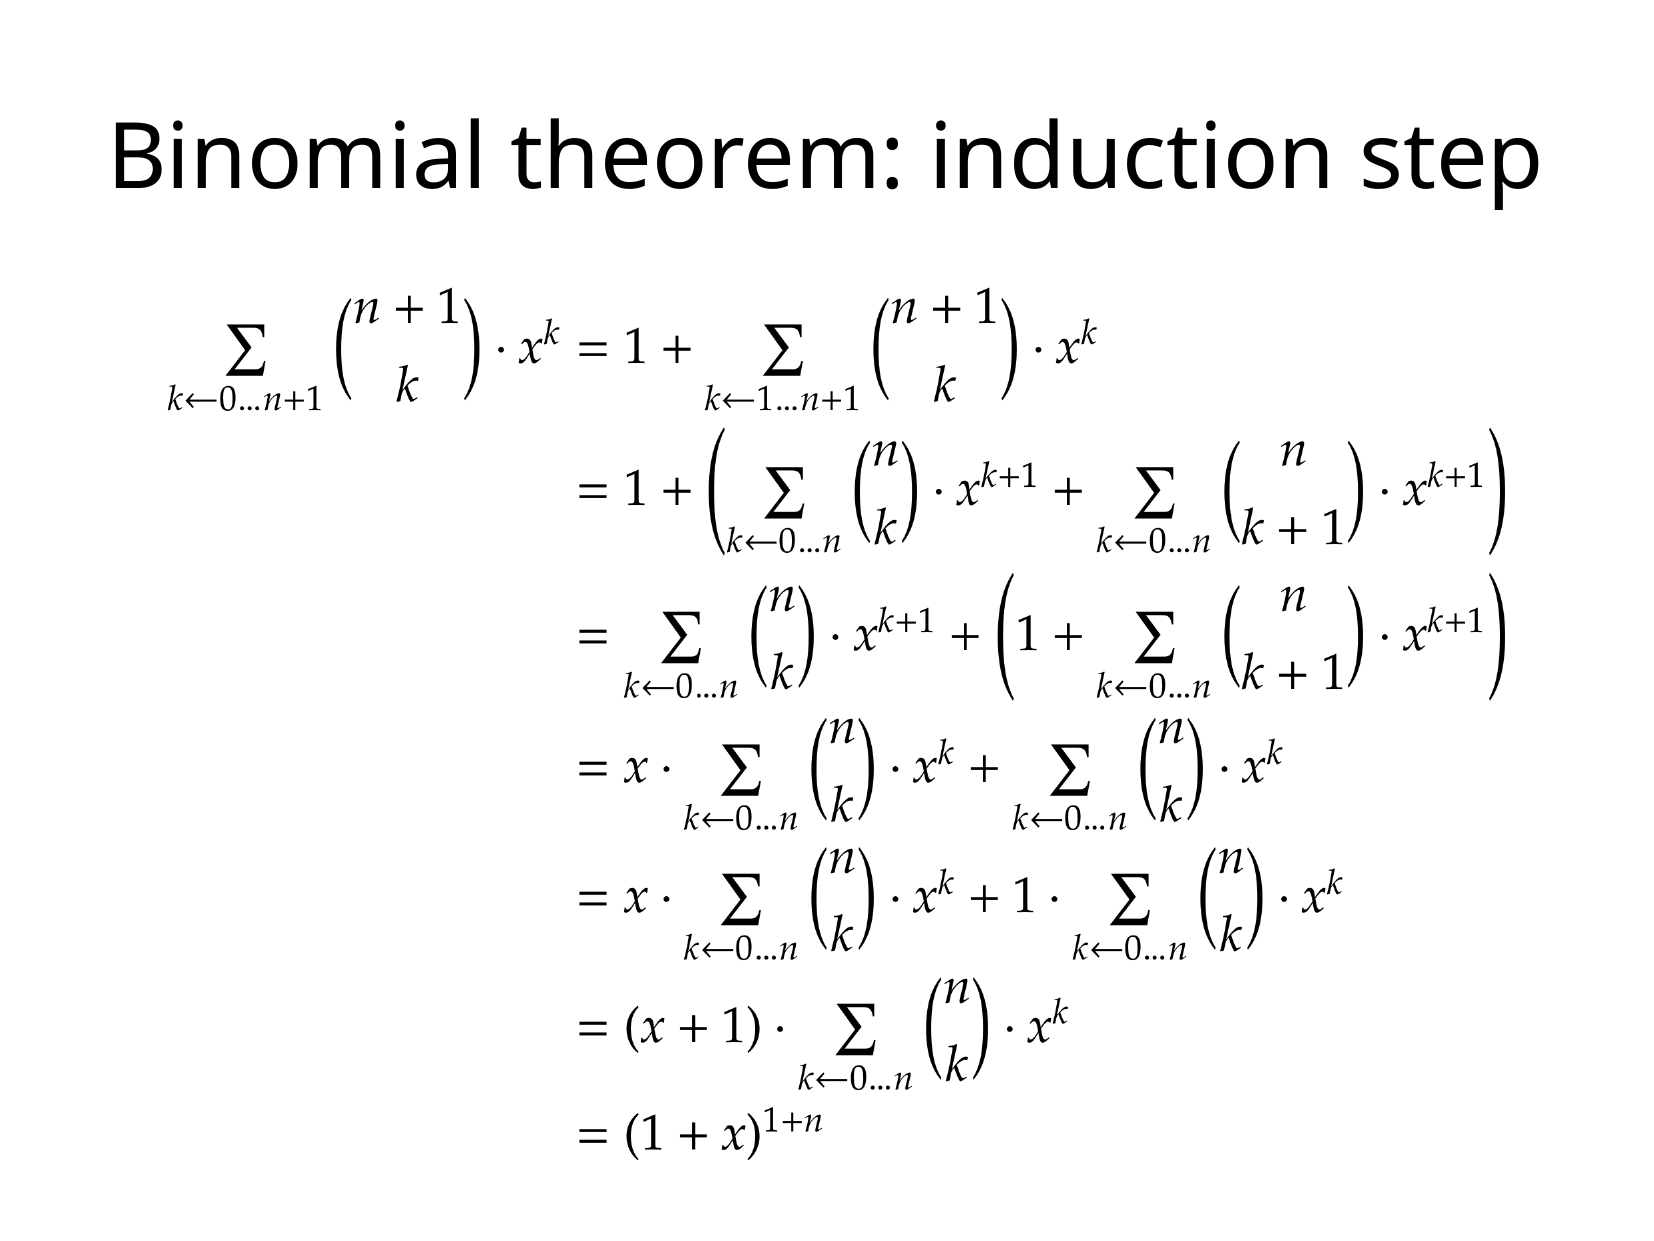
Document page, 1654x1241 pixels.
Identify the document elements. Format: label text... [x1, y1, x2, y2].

picture [155, 274, 1512, 1167]
title Binomial theorem: induction step [82, 49, 1571, 257]
